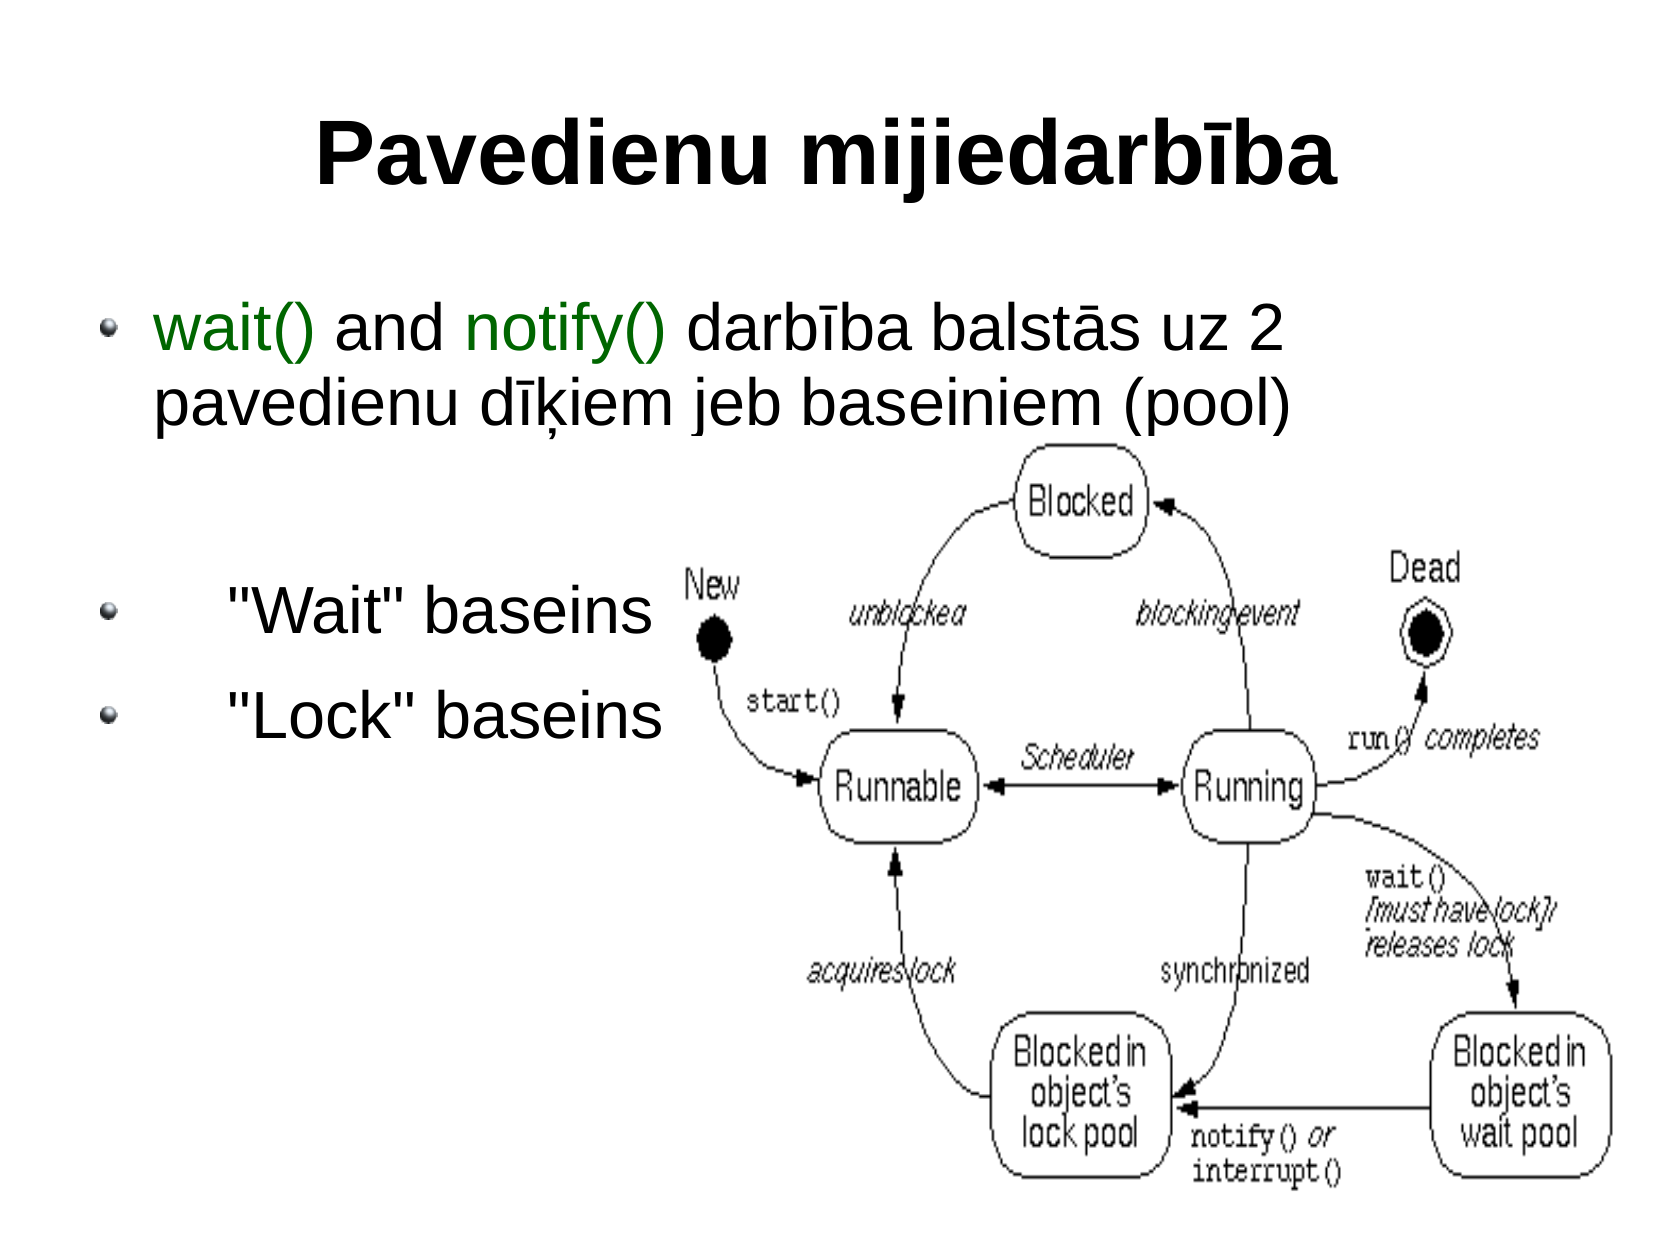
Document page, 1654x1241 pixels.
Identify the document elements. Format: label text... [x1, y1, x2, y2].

list wait() and notify() darbība balstās uz 2 pavedienu dīķiem jeb baseiniem (pool) "Wait" baseins "Lock" baseins [82, 290, 1538, 1010]
picture [661, 436, 1651, 1217]
title Pavedienu mijiedarbība [82, 49, 1571, 257]
